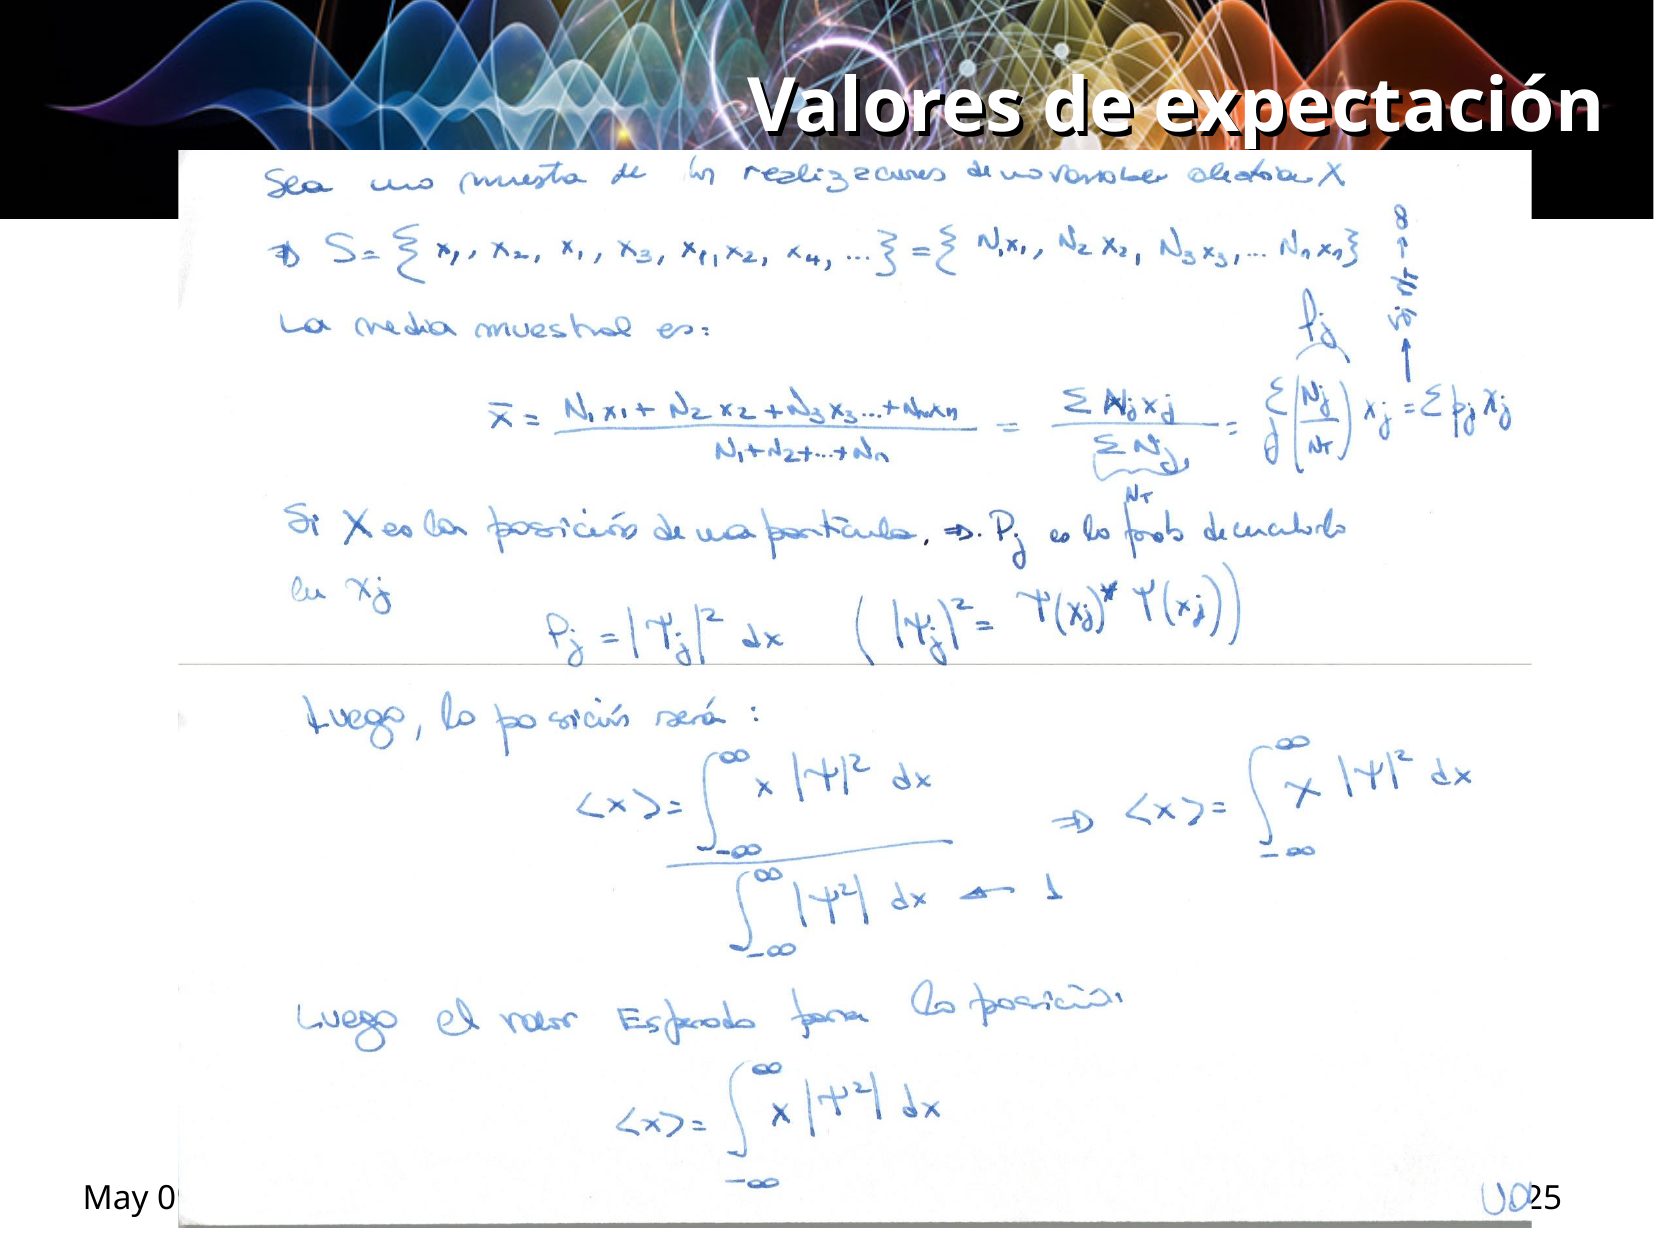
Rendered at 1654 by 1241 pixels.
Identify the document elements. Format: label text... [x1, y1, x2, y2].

title Valores de expectación [45, 15, 1606, 191]
picture [0, 0, 1654, 1228]
